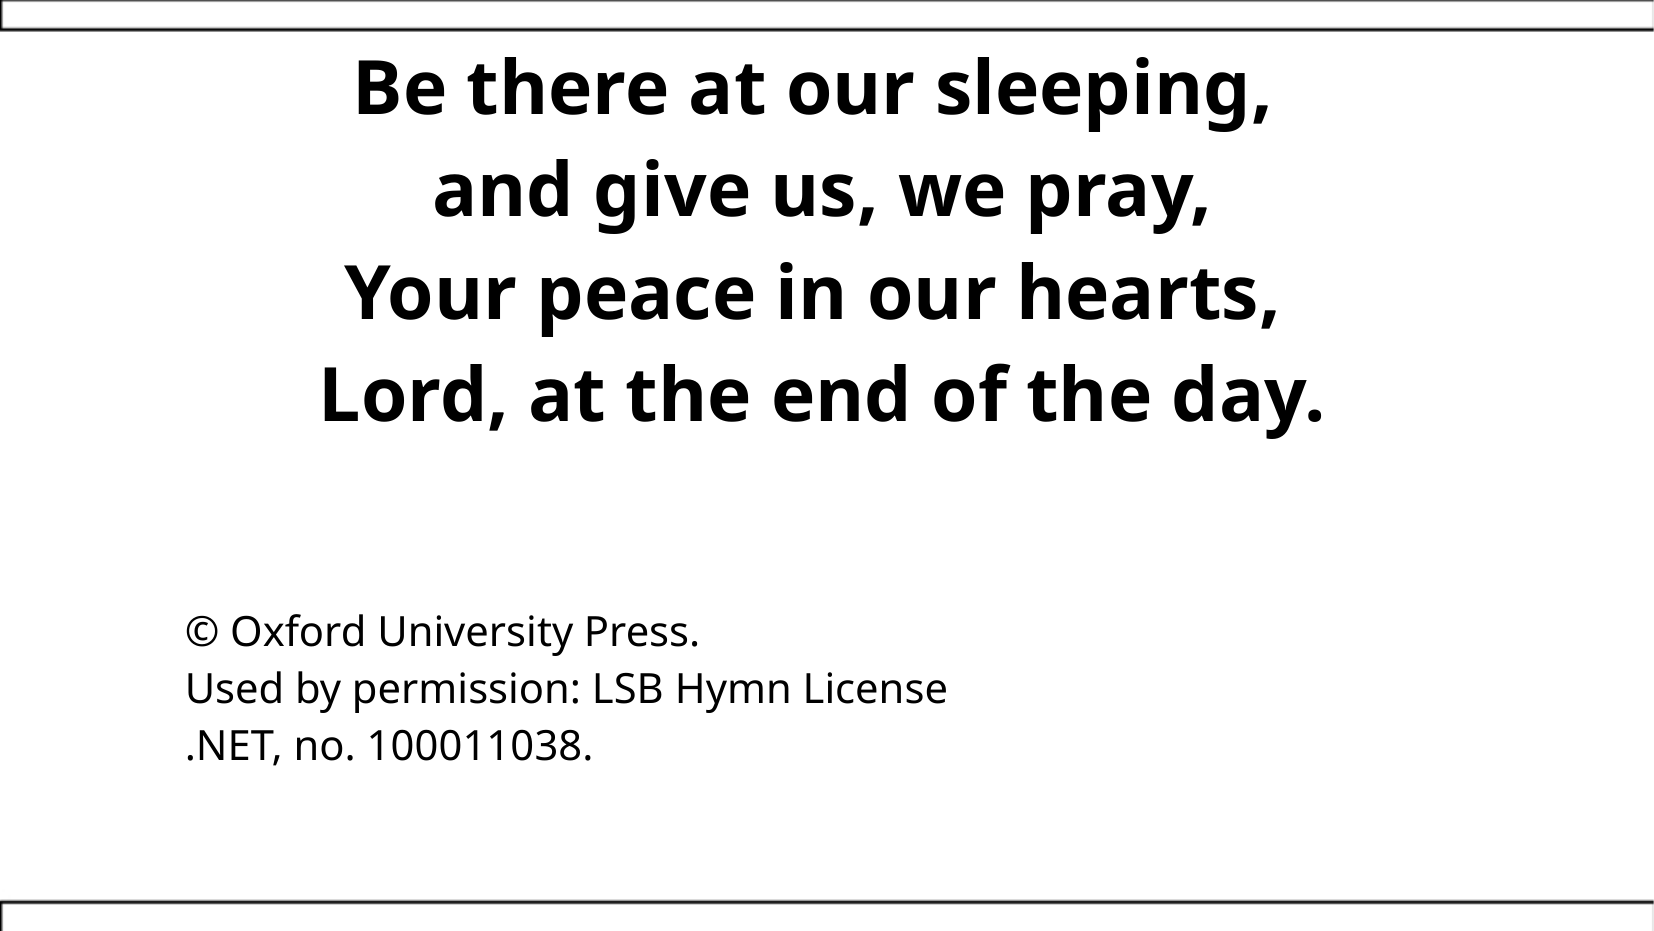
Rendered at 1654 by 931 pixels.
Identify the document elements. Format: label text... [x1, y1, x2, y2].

picture [0, 0, 1654, 931]
text_box Be there at our sleeping, and give us, we pray, Your peace in our hearts, Lord, at the end of the day. © Oxford University Press. Used by permission: LSB Hymn License .NET, no. 100011038. [65, 26, 1581, 893]
